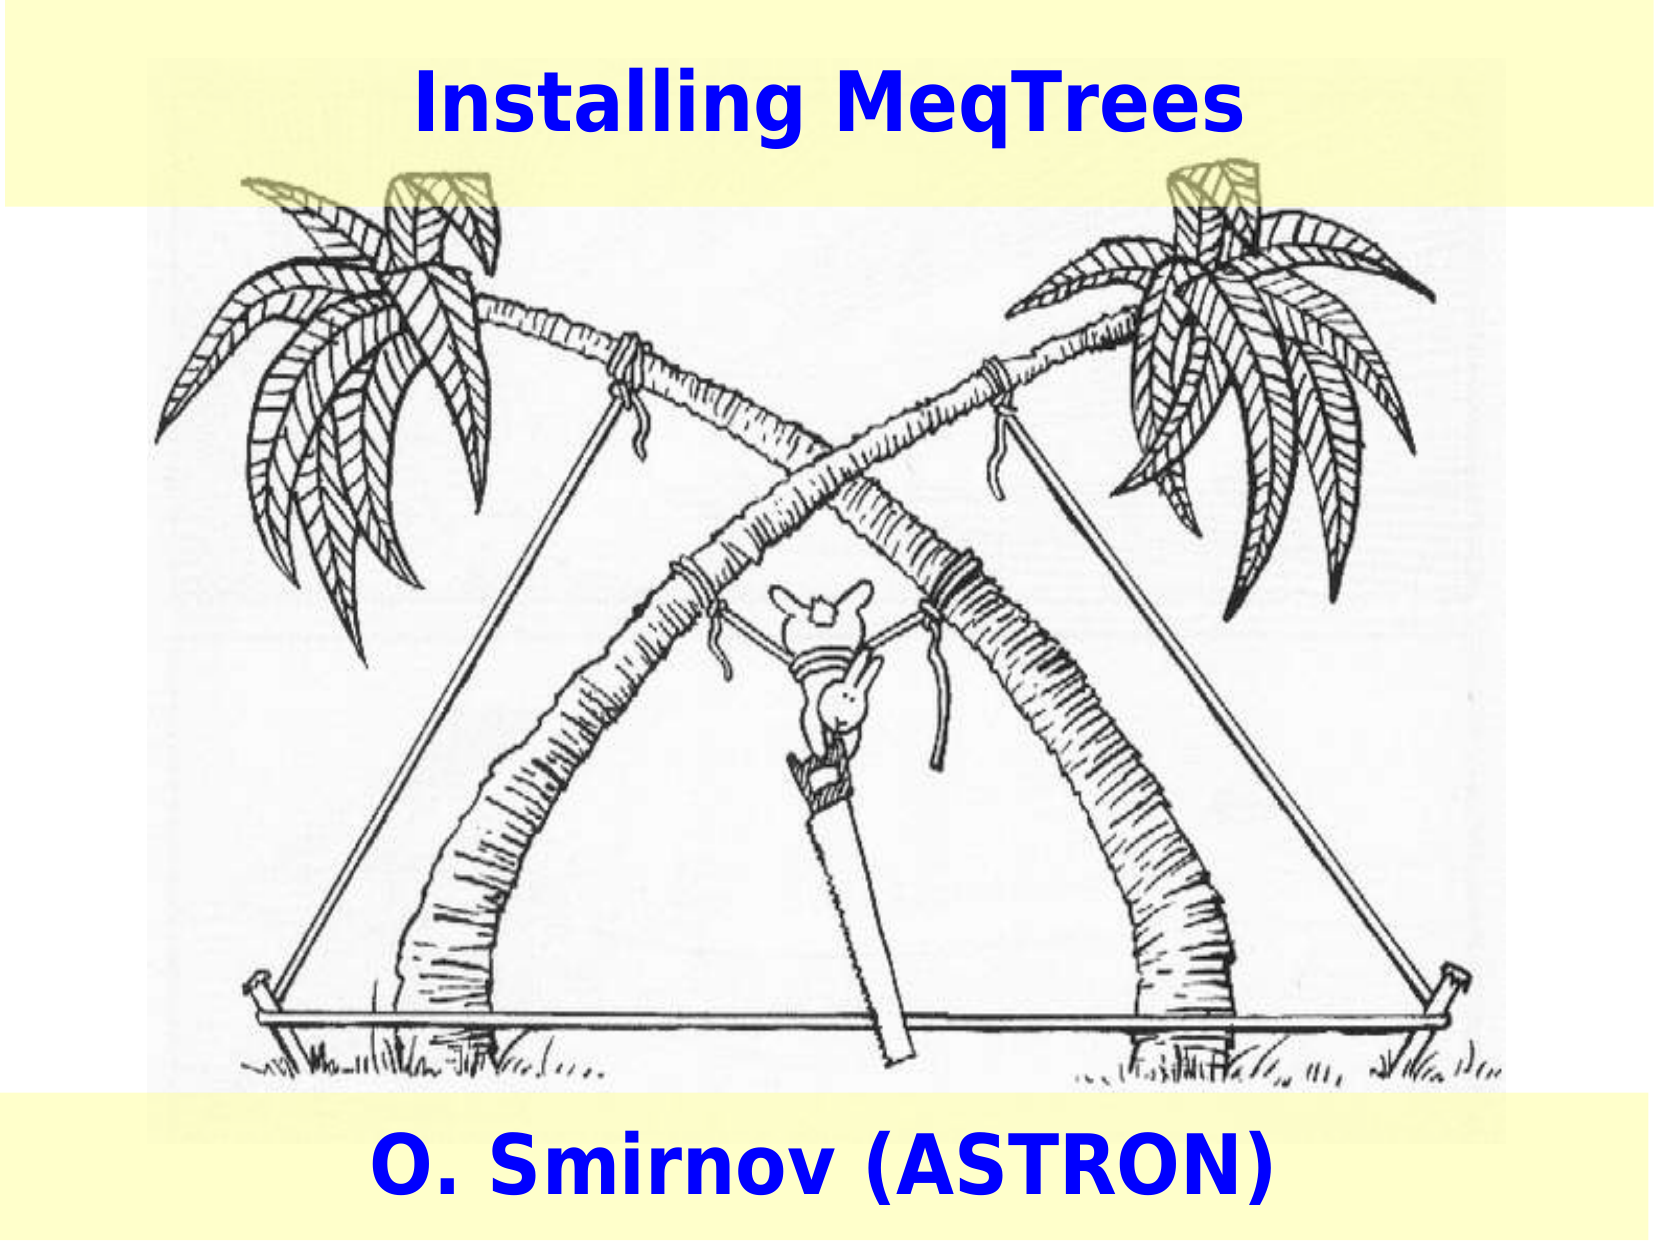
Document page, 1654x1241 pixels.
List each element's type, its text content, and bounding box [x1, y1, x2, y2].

picture [147, 207, 1506, 1092]
title O. Smirnov (ASTRON) [0, 1092, 1649, 1241]
title Installing MeqTrees [5, 0, 1654, 207]
